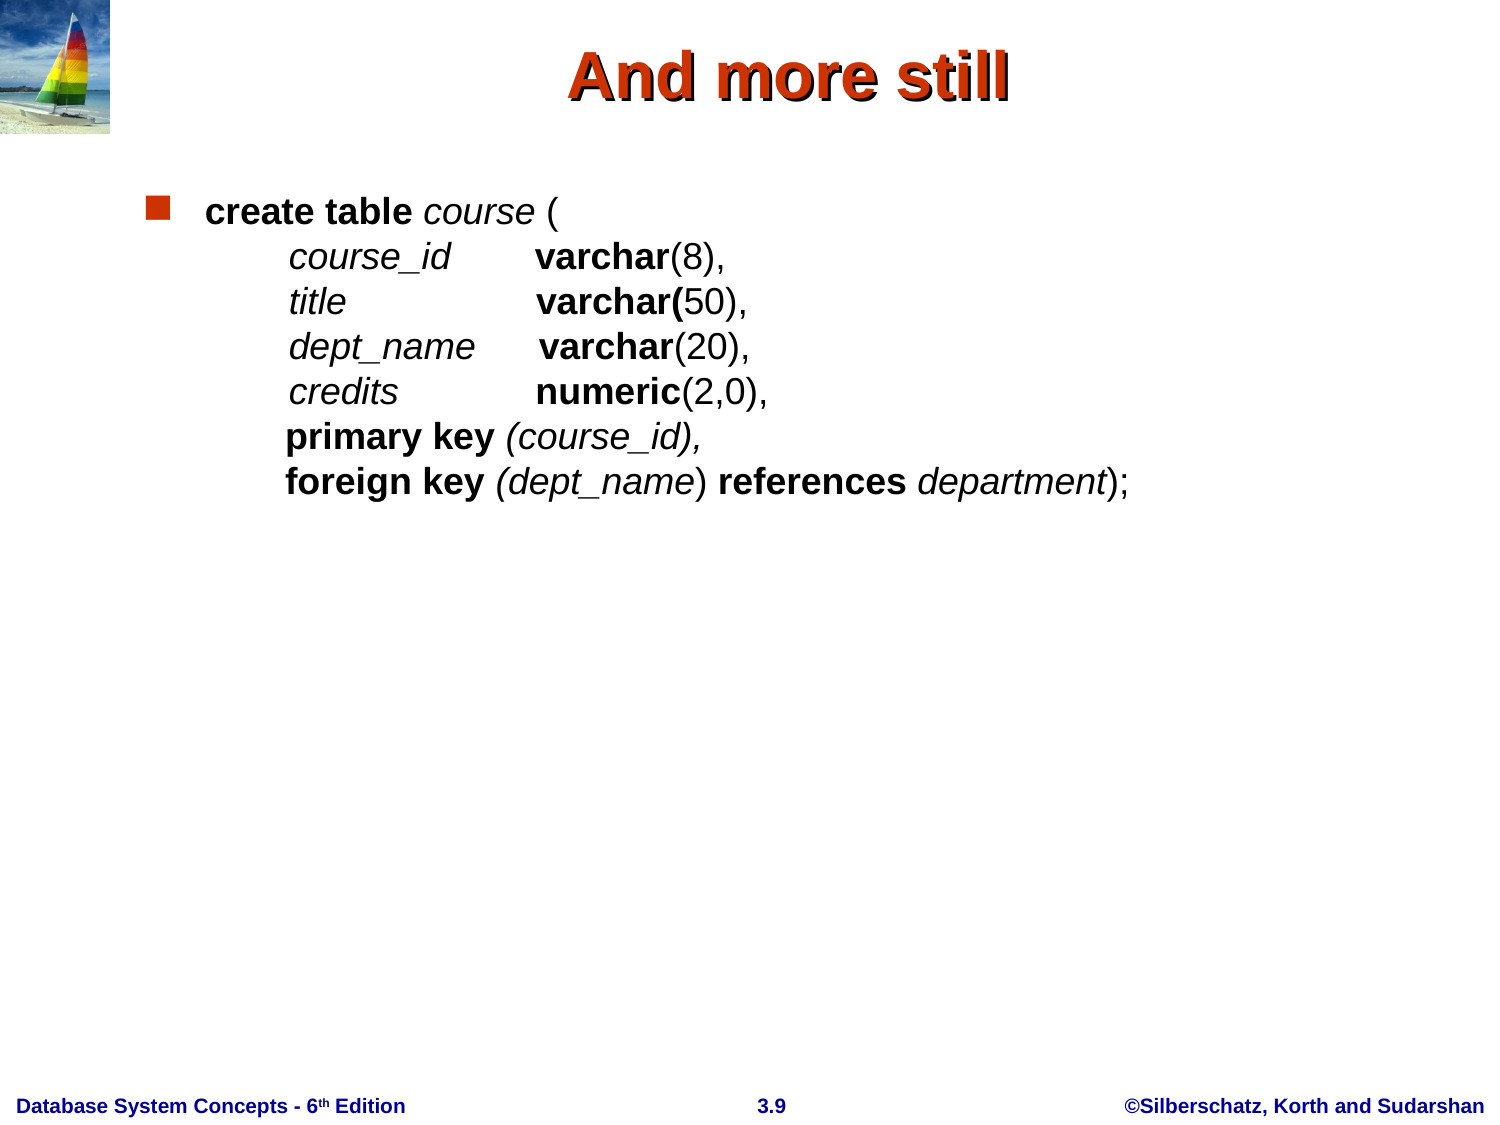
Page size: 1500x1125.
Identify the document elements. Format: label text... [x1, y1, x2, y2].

title And more still [125, 19, 1451, 120]
list create table course ( course_id varchar(8), title varchar(50), dept_name varchar(20), credits numeric(2,0), primary key (course_id), foreign key (dept_name) references department); [133, 179, 1391, 984]
picture [0, 0, 110, 134]
